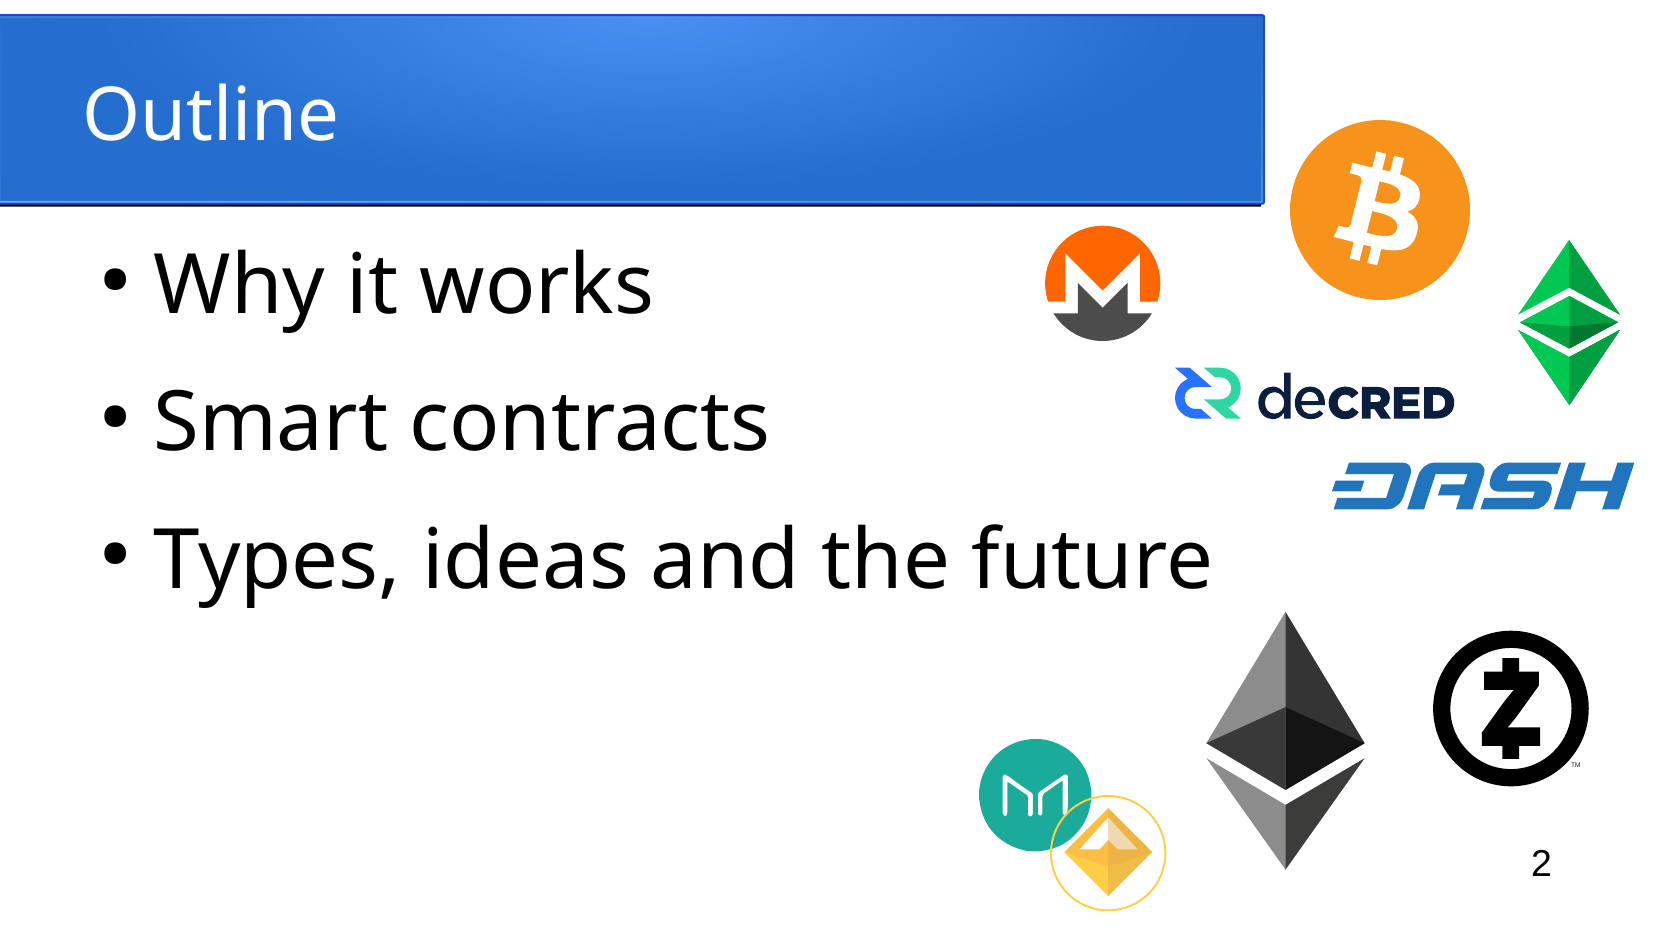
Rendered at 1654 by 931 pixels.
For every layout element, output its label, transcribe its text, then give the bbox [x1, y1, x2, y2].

picture [1290, 120, 1471, 301]
list Why it works Smart contracts Types, ideas and the future [82, 224, 1571, 764]
picture [1043, 224, 1171, 344]
picture [1331, 461, 1636, 511]
picture [1432, 630, 1591, 788]
picture [975, 735, 1167, 912]
title Outline [82, 35, 1235, 189]
picture [1174, 366, 1456, 421]
picture [1206, 611, 1366, 871]
picture [1518, 240, 1621, 406]
